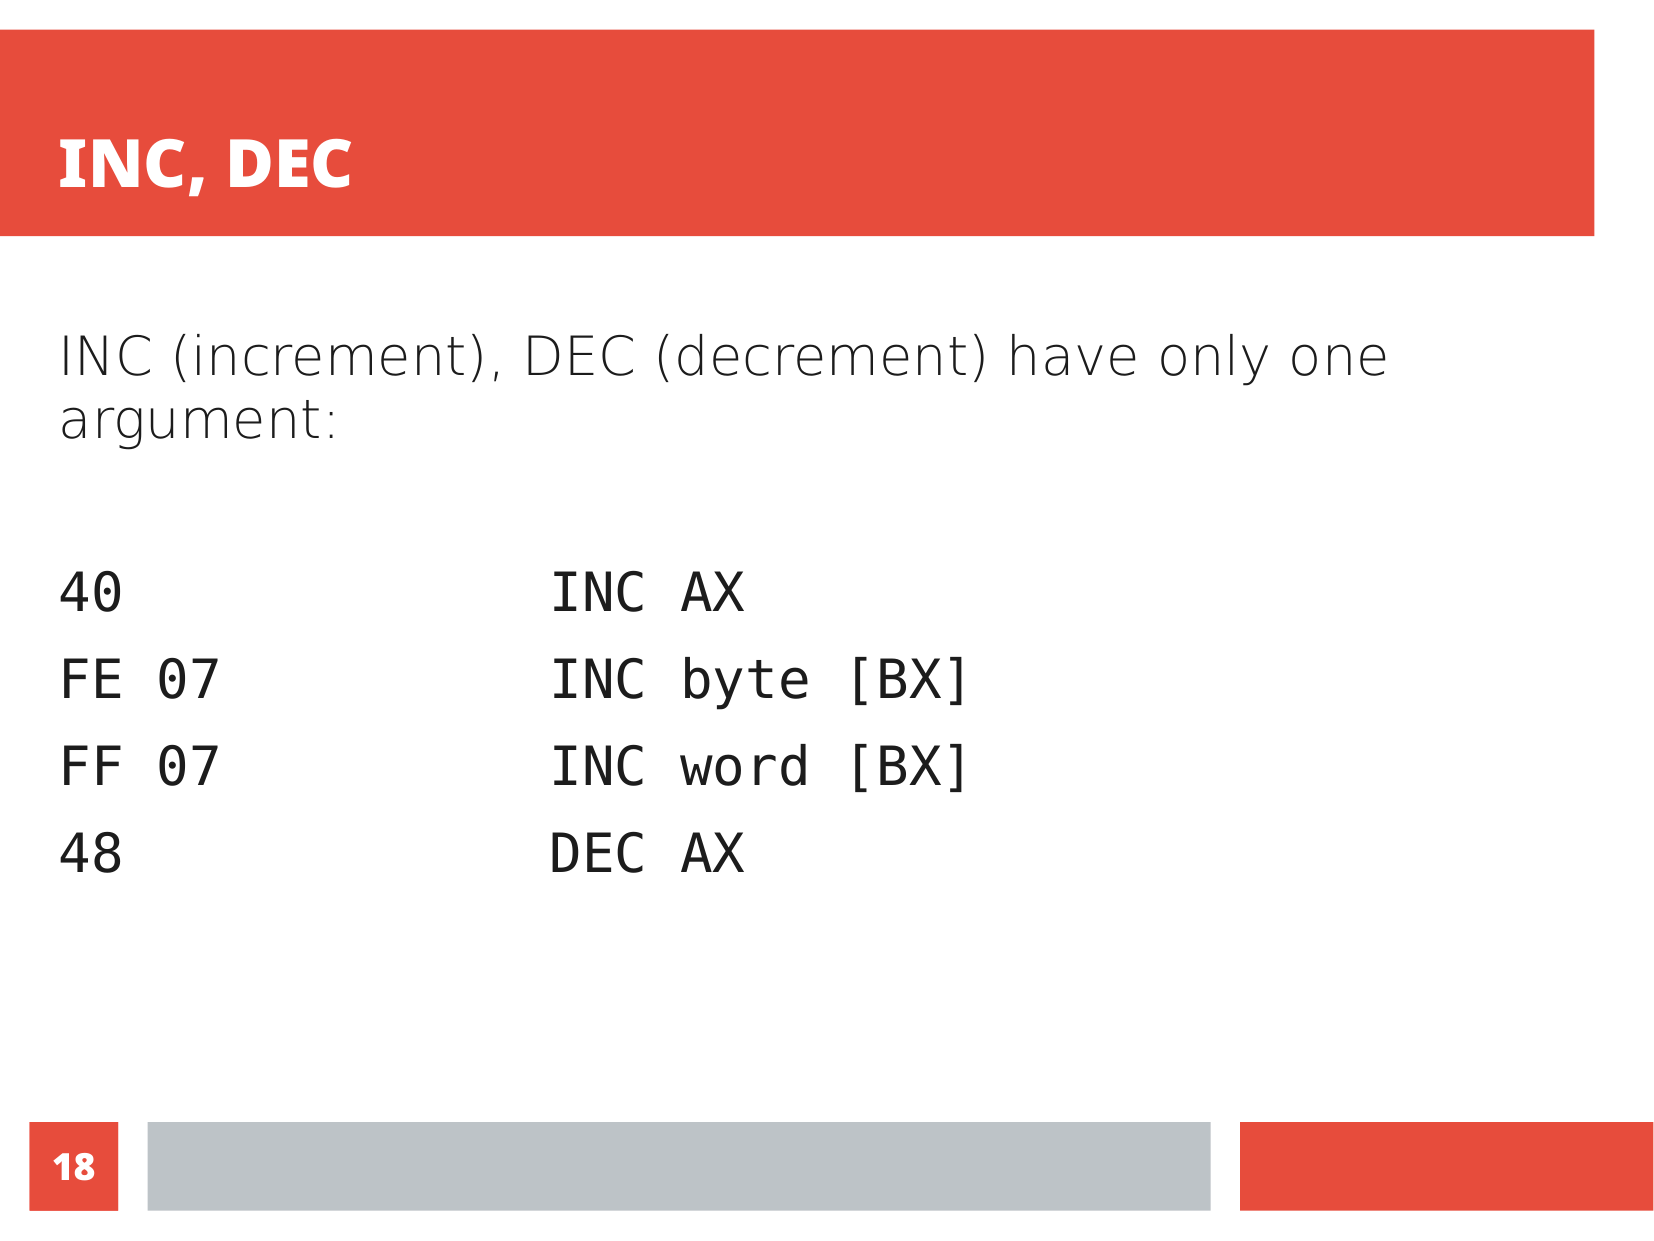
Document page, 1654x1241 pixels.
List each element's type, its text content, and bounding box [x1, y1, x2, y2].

list INC (increment), DEC (decrement) have only one argument: 40 INC AX FE 07 INC byte [BX] FF 07 INC word [BX] 48 DEC AX [59, 324, 1565, 1093]
title INC, DEC [59, 59, 1595, 207]
